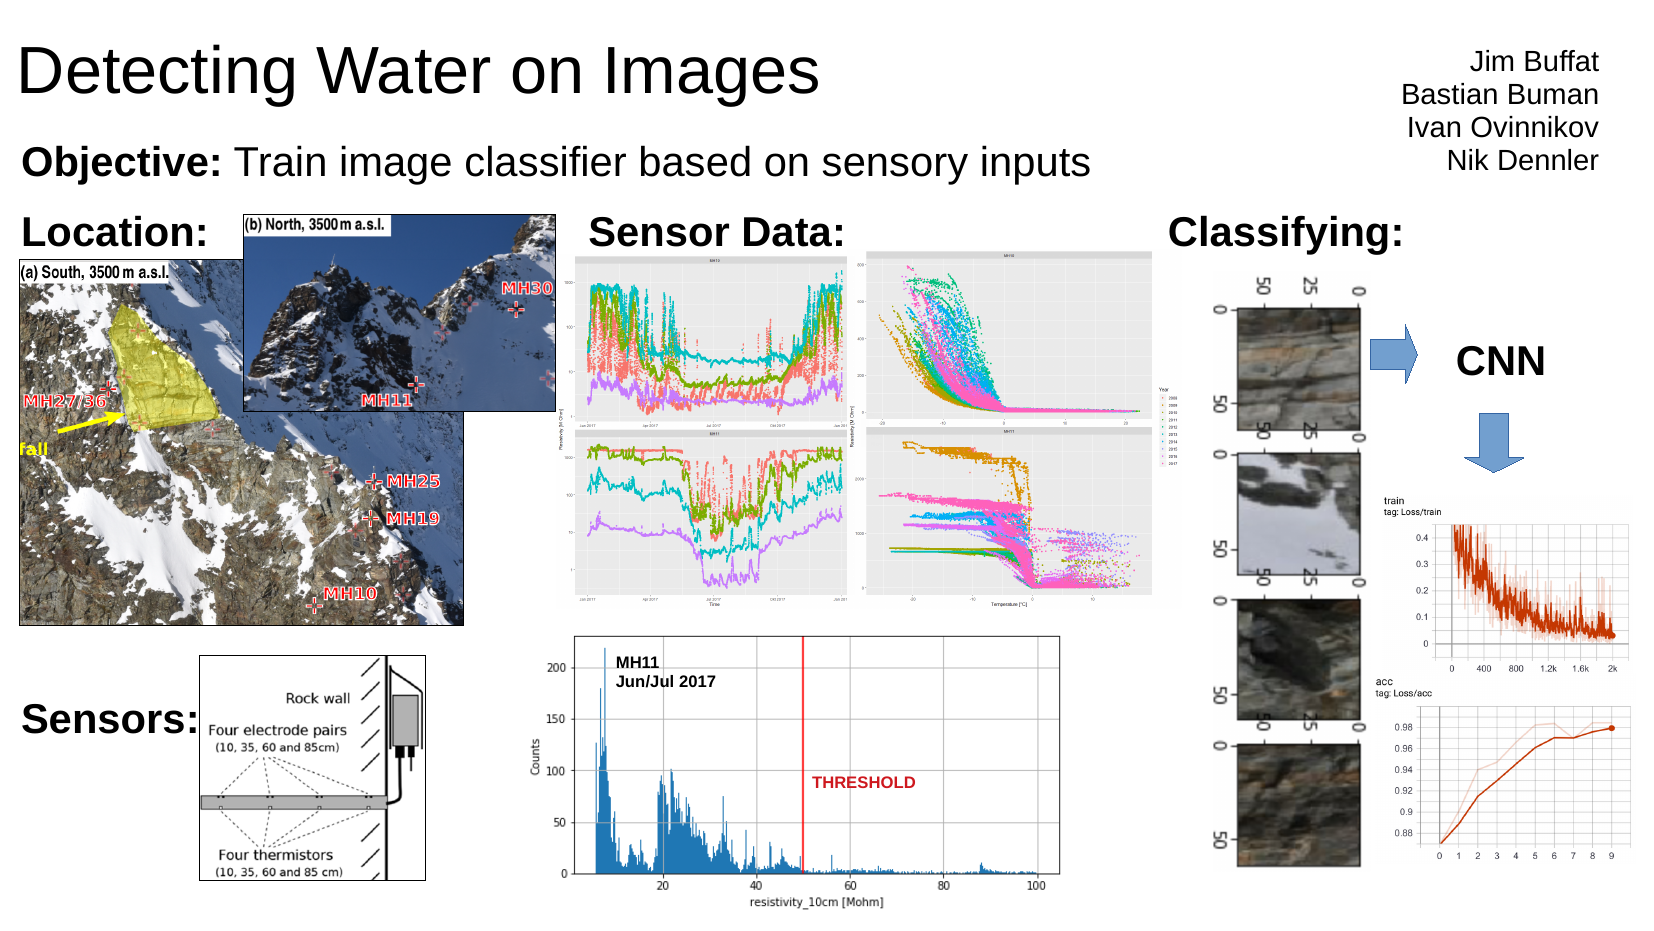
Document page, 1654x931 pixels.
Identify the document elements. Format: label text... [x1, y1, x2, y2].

text_box [1464, 413, 1524, 473]
text_box MH11 Jun/Jul 2017 [601, 645, 755, 703]
title Detecting Water on Images [0, 0, 1016, 148]
text_box [1370, 324, 1418, 384]
text_box Jim Buffat Bastian Buman Ivan Ovinnikov Nik Dennler [1295, 37, 1615, 189]
picture [523, 625, 1070, 916]
subtitle Objective: Train image classifier based on sensory inputs Location: Sensor Data: Classifying: Sensors: [21, 138, 1640, 890]
picture [19, 214, 1182, 626]
picture [199, 655, 426, 881]
text_box CNN [1441, 330, 1595, 393]
text_box THRESHOLD [797, 766, 951, 803]
picture [1375, 495, 1636, 864]
picture [1213, 271, 1371, 873]
